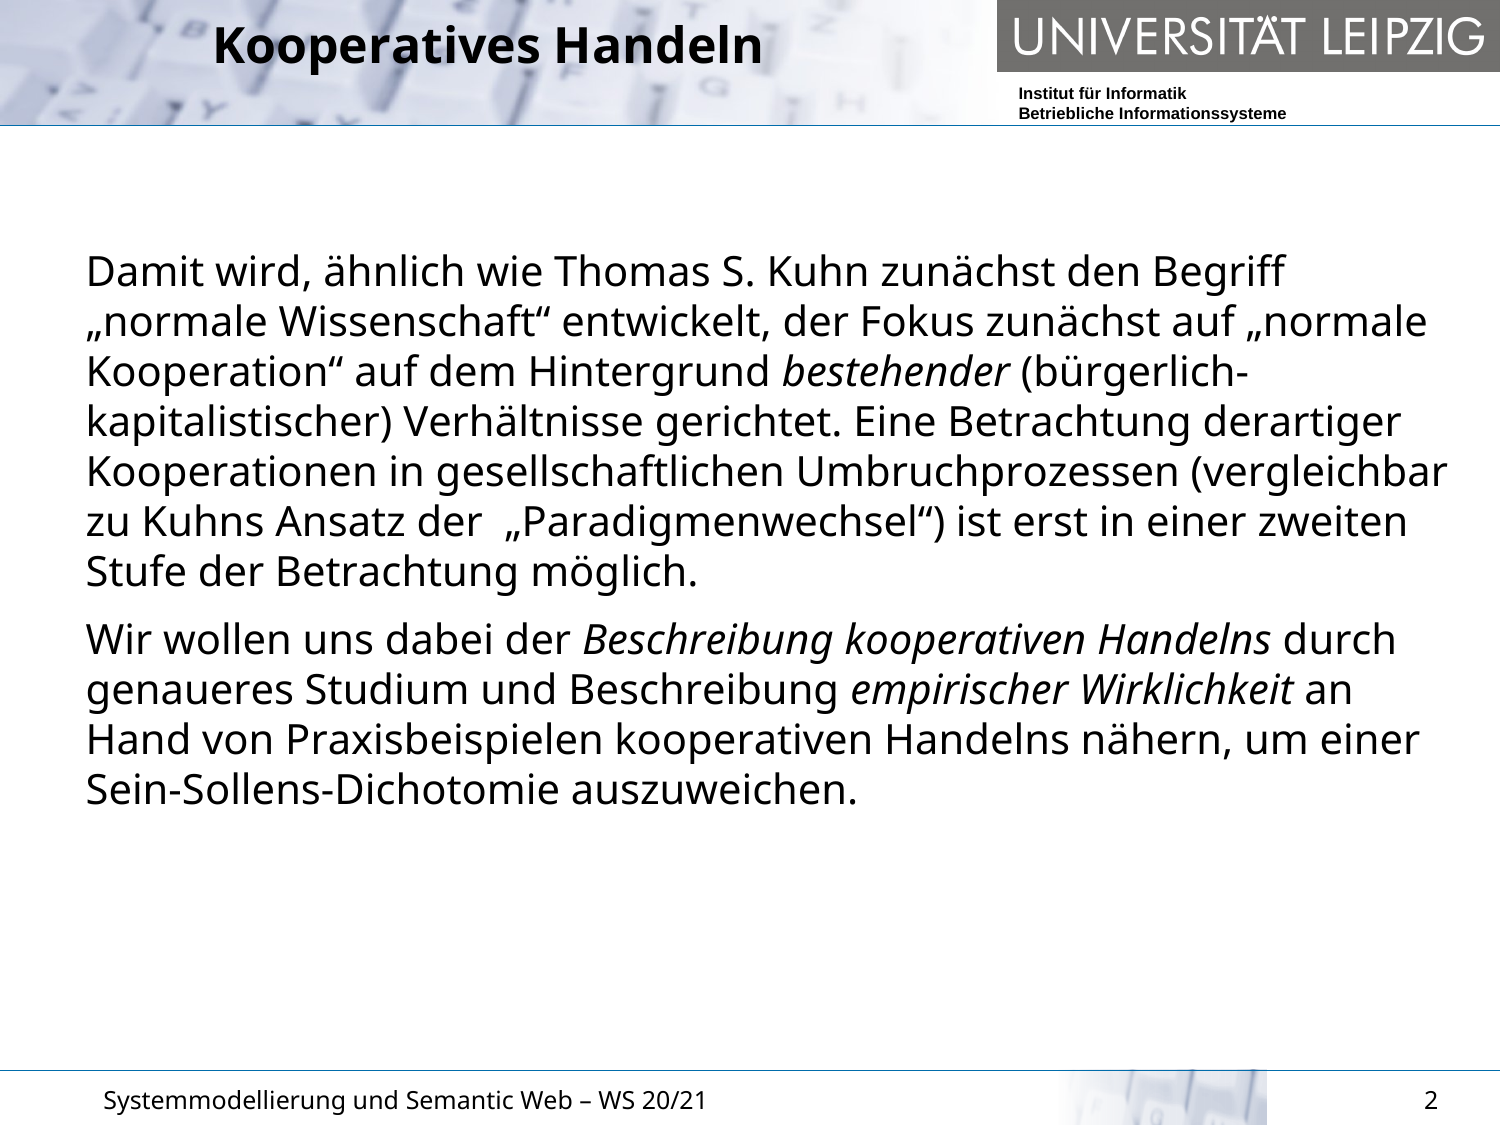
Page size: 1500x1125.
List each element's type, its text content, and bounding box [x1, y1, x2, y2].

text_box Kooperatives Handeln [197, 5, 780, 81]
picture [1057, 1071, 1267, 1125]
picture [0, 0, 1500, 125]
text_box Damit wird, ähnlich wie Thomas S. Kuhn zunächst den Begriff „normale Wissenschaft“ entwickelt, der Fokus zunächst auf „normale Kooperation“ auf dem Hintergrund bestehender (bürgerlich-kapitalistischer) Verhältnisse gerichtet. Eine Betrachtung derartiger Kooperationen in gesellschaftlichen Umbruchprozessen (vergleichbar zu Kuhns Ansatz der „Paradigmenwechsel“) ist erst in einer zweiten Stufe der Betrachtung möglich. Wir wollen uns dabei der Beschreibung kooperativen Handelns durch genaueres Studium und Beschreibung empirischer Wirklichkeit an Hand von Praxisbeispielen kooperativen Handelns nähern, um einer Sein-Sollens-Dichotomie auszuweichen. [70, 141, 1465, 821]
